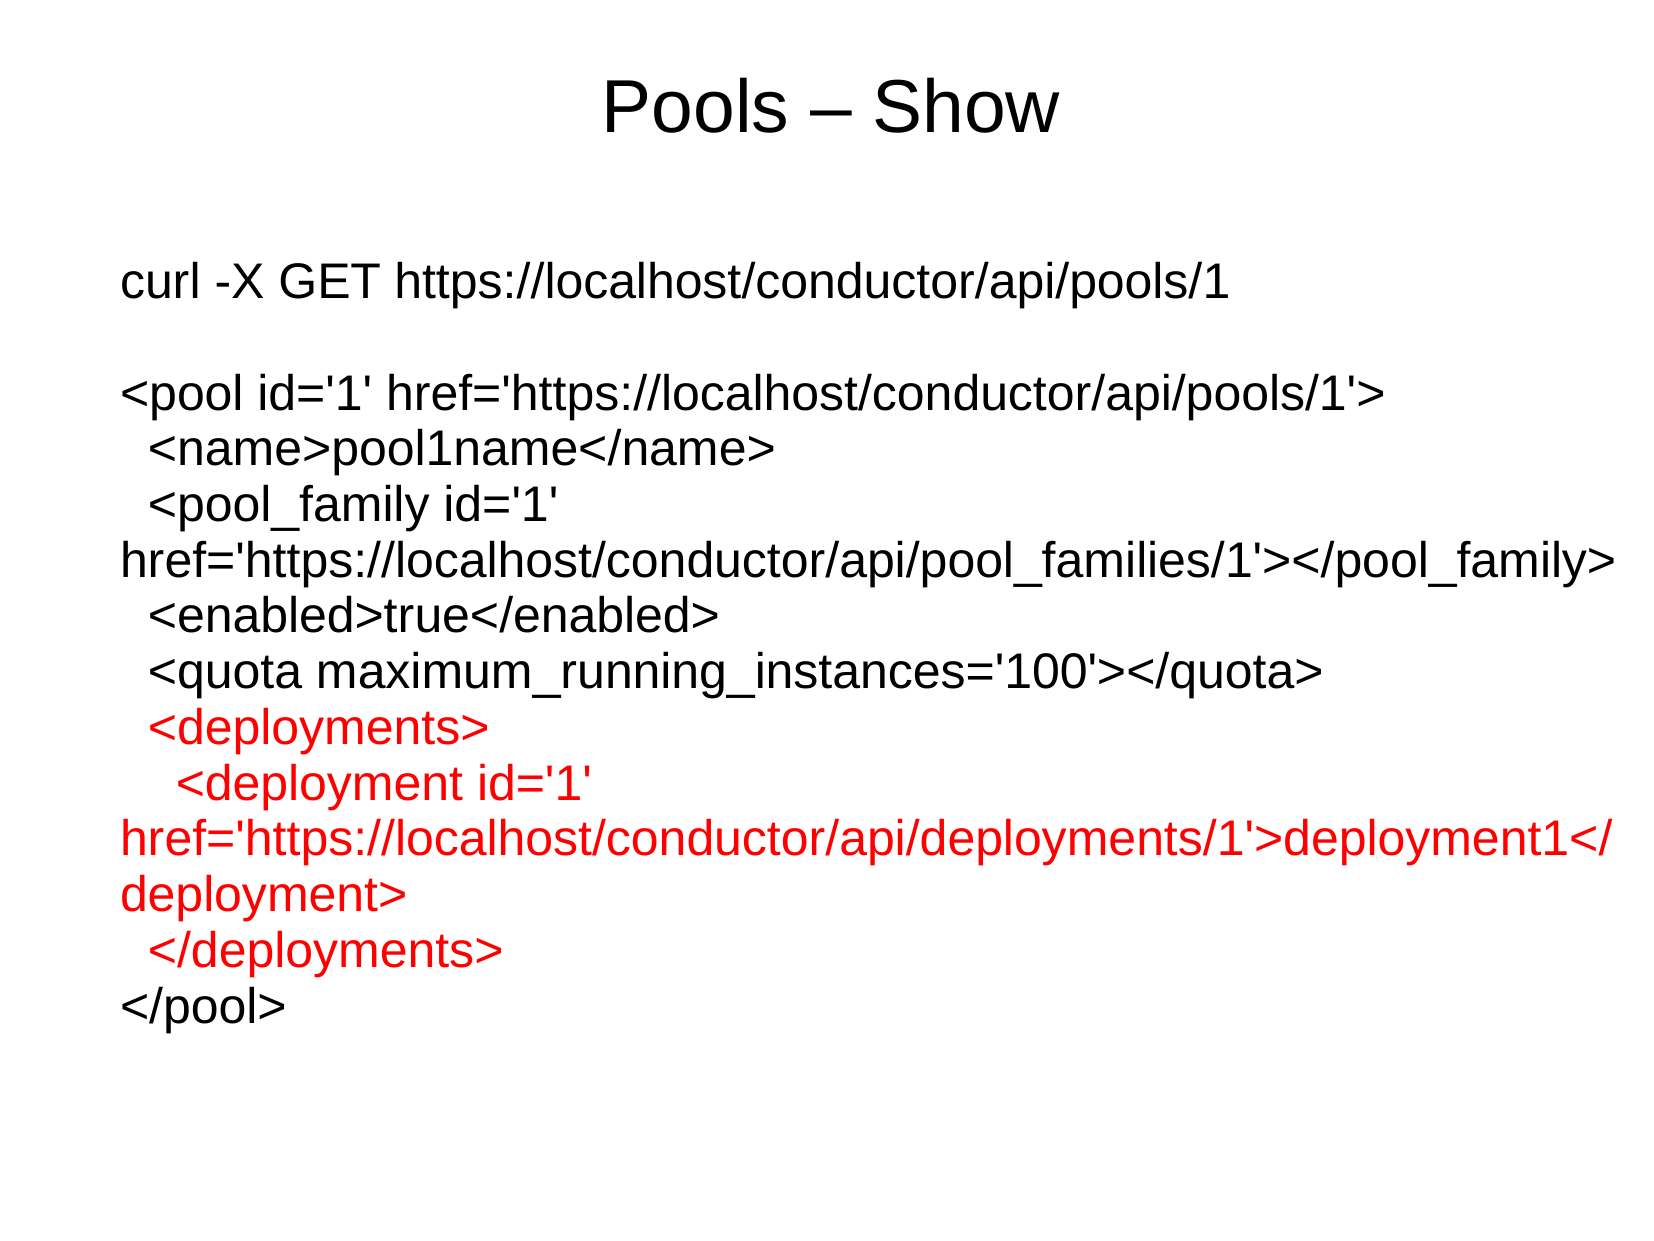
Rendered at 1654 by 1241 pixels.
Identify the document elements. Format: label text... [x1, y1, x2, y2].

title Pools – Show [86, 2, 1576, 211]
subtitle curl -X GET https://localhost/conductor/api/pools/1 <pool id='1' href='https://localhost/conductor/api/pools/1'> <name>pool1name</name> <pool_family id='1' href='https://localhost/conductor/api/pool_families/1'></pool_family> <enabled>true</enabled> <quota maximum_running_instances='100'></quota> <deployments> <deployment id='1' href='https://localhost/conductor/api/deployments/1'>deployment1</deployment> </deployments> </pool> [119, 253, 1636, 1146]
